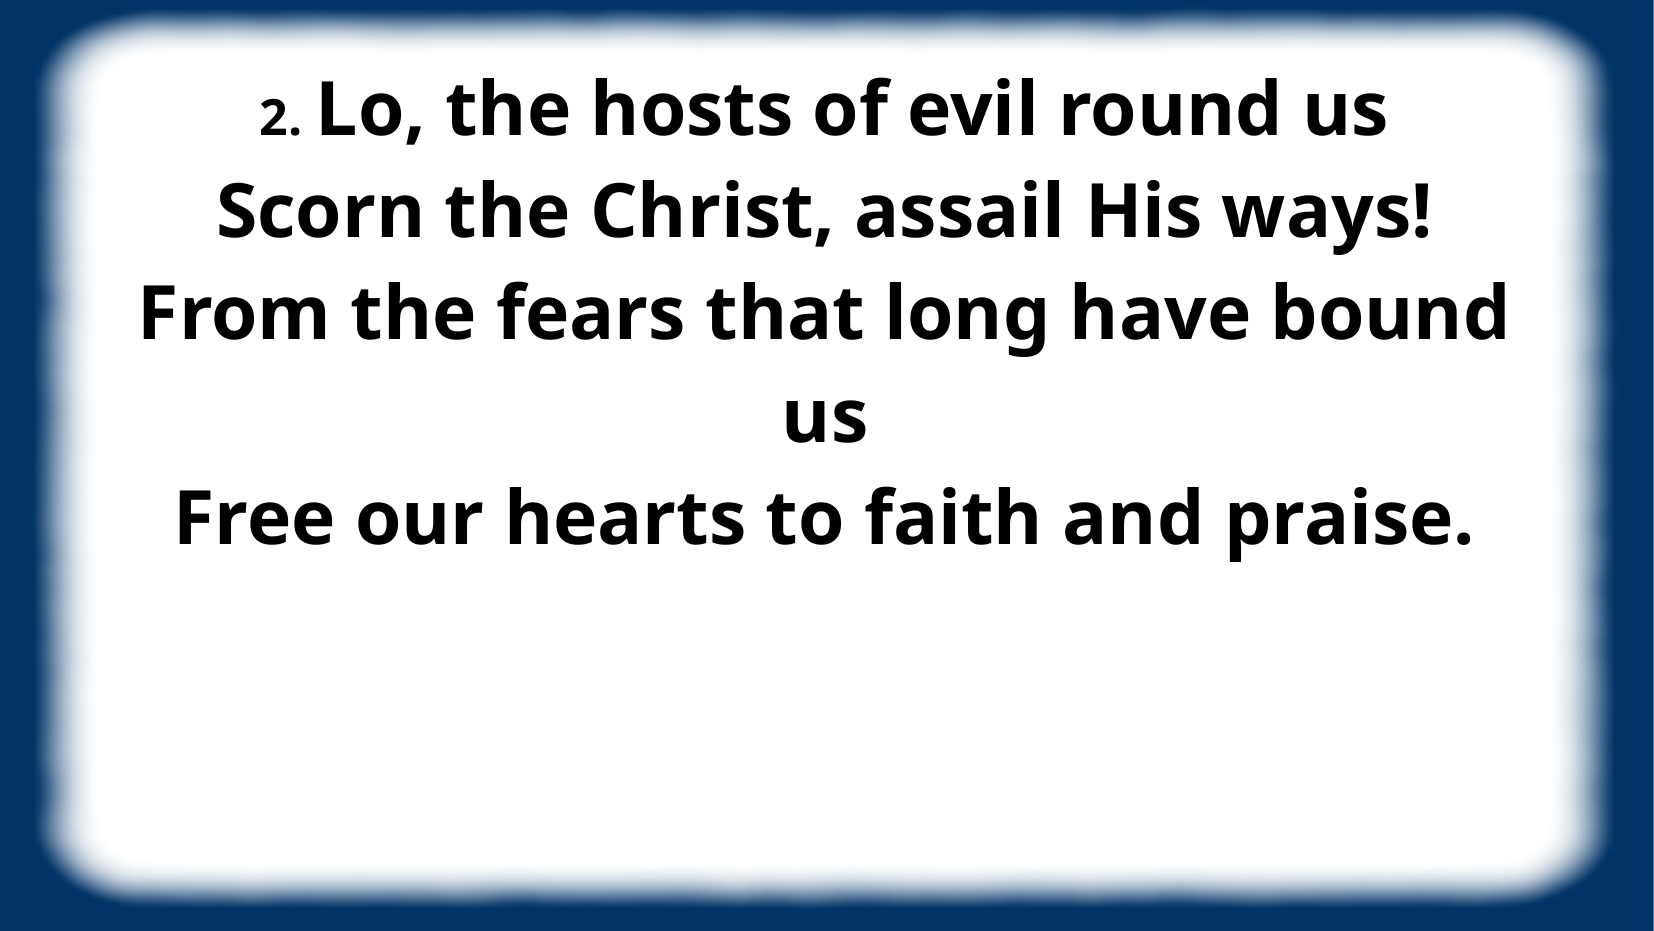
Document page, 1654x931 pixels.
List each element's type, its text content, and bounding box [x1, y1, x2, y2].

picture [0, 0, 1654, 931]
text_box 2. Lo, the hosts of evil round us Scorn the Christ, assail His ways! From the fears that long have bound us Free our hearts to faith and praise. [90, 47, 1561, 462]
